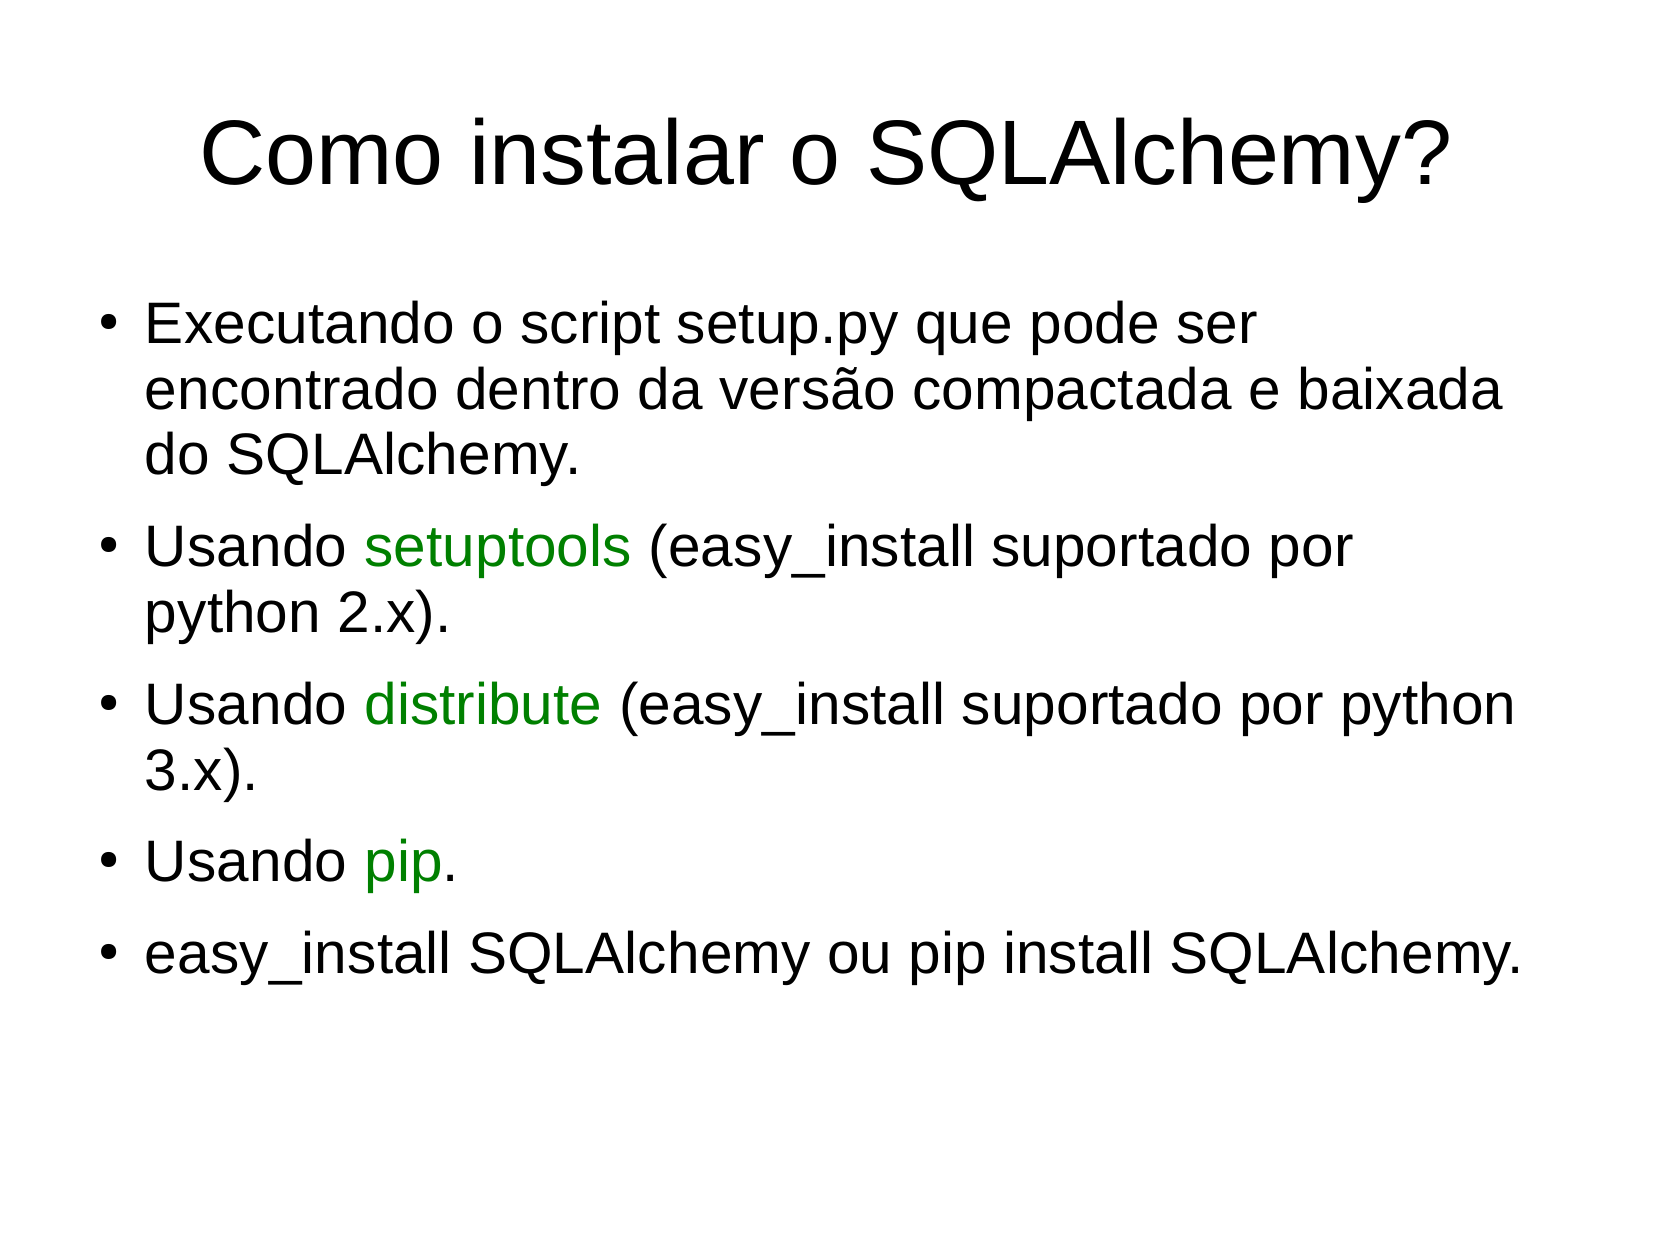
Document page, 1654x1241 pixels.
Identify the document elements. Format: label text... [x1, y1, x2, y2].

list Executando o script setup.py que pode ser encontrado dentro da versão compactada e baixada do SQLAlchemy. Usando setuptools (easy_install suportado por python 2.x). Usando distribute (easy_install suportado por python 3.x). Usando pip. easy_install SQLAlchemy ou pip install SQLAlchemy. [82, 290, 1538, 1010]
title Como instalar o SQLAlchemy? [82, 49, 1571, 257]
